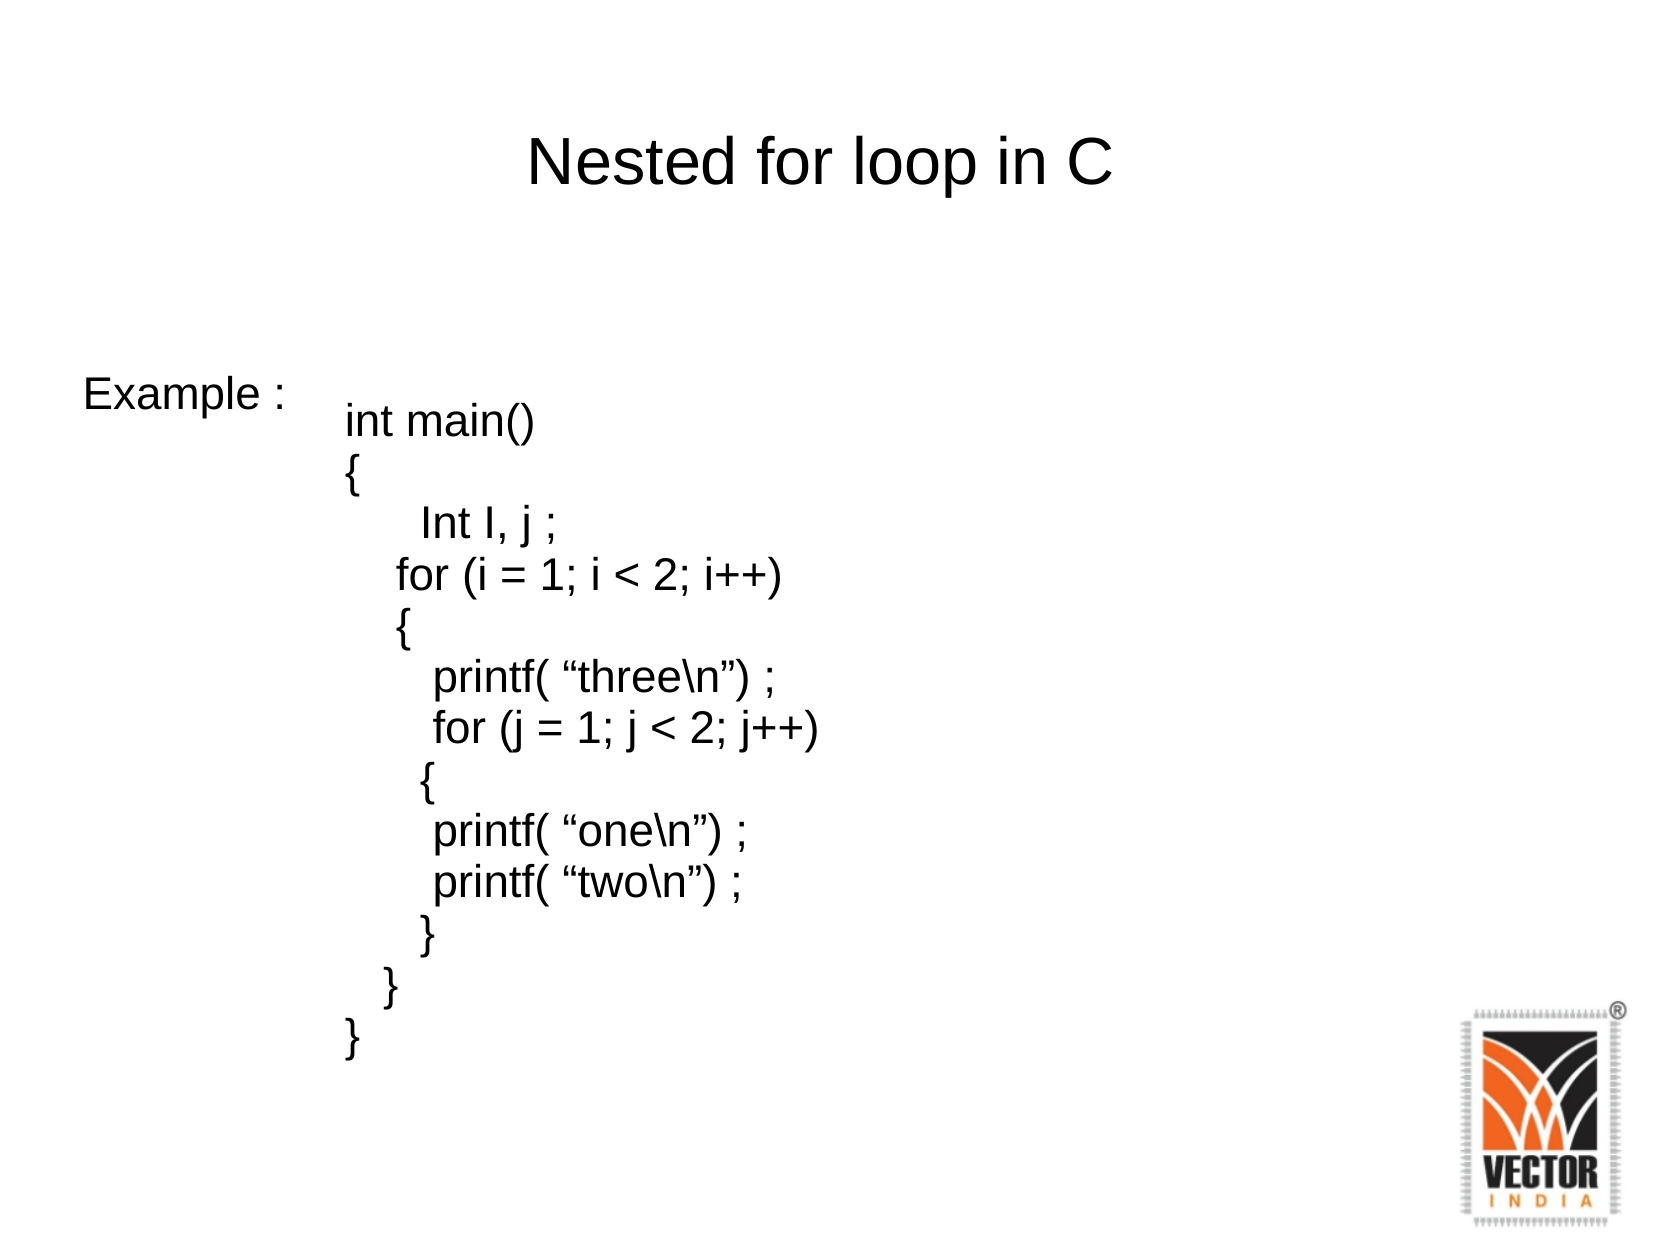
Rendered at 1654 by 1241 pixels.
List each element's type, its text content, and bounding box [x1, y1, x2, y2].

subtitle Example : [82, 45, 1571, 1241]
text_box int main() { Int I, j ; for (i = 1; i < 2; i++) { printf( “three\n”) ; for (j = 1; j < 2; j++) { printf( “one\n”) ; printf( “two\n”) ; } } } [330, 285, 1458, 1096]
picture [1432, 996, 1654, 1237]
